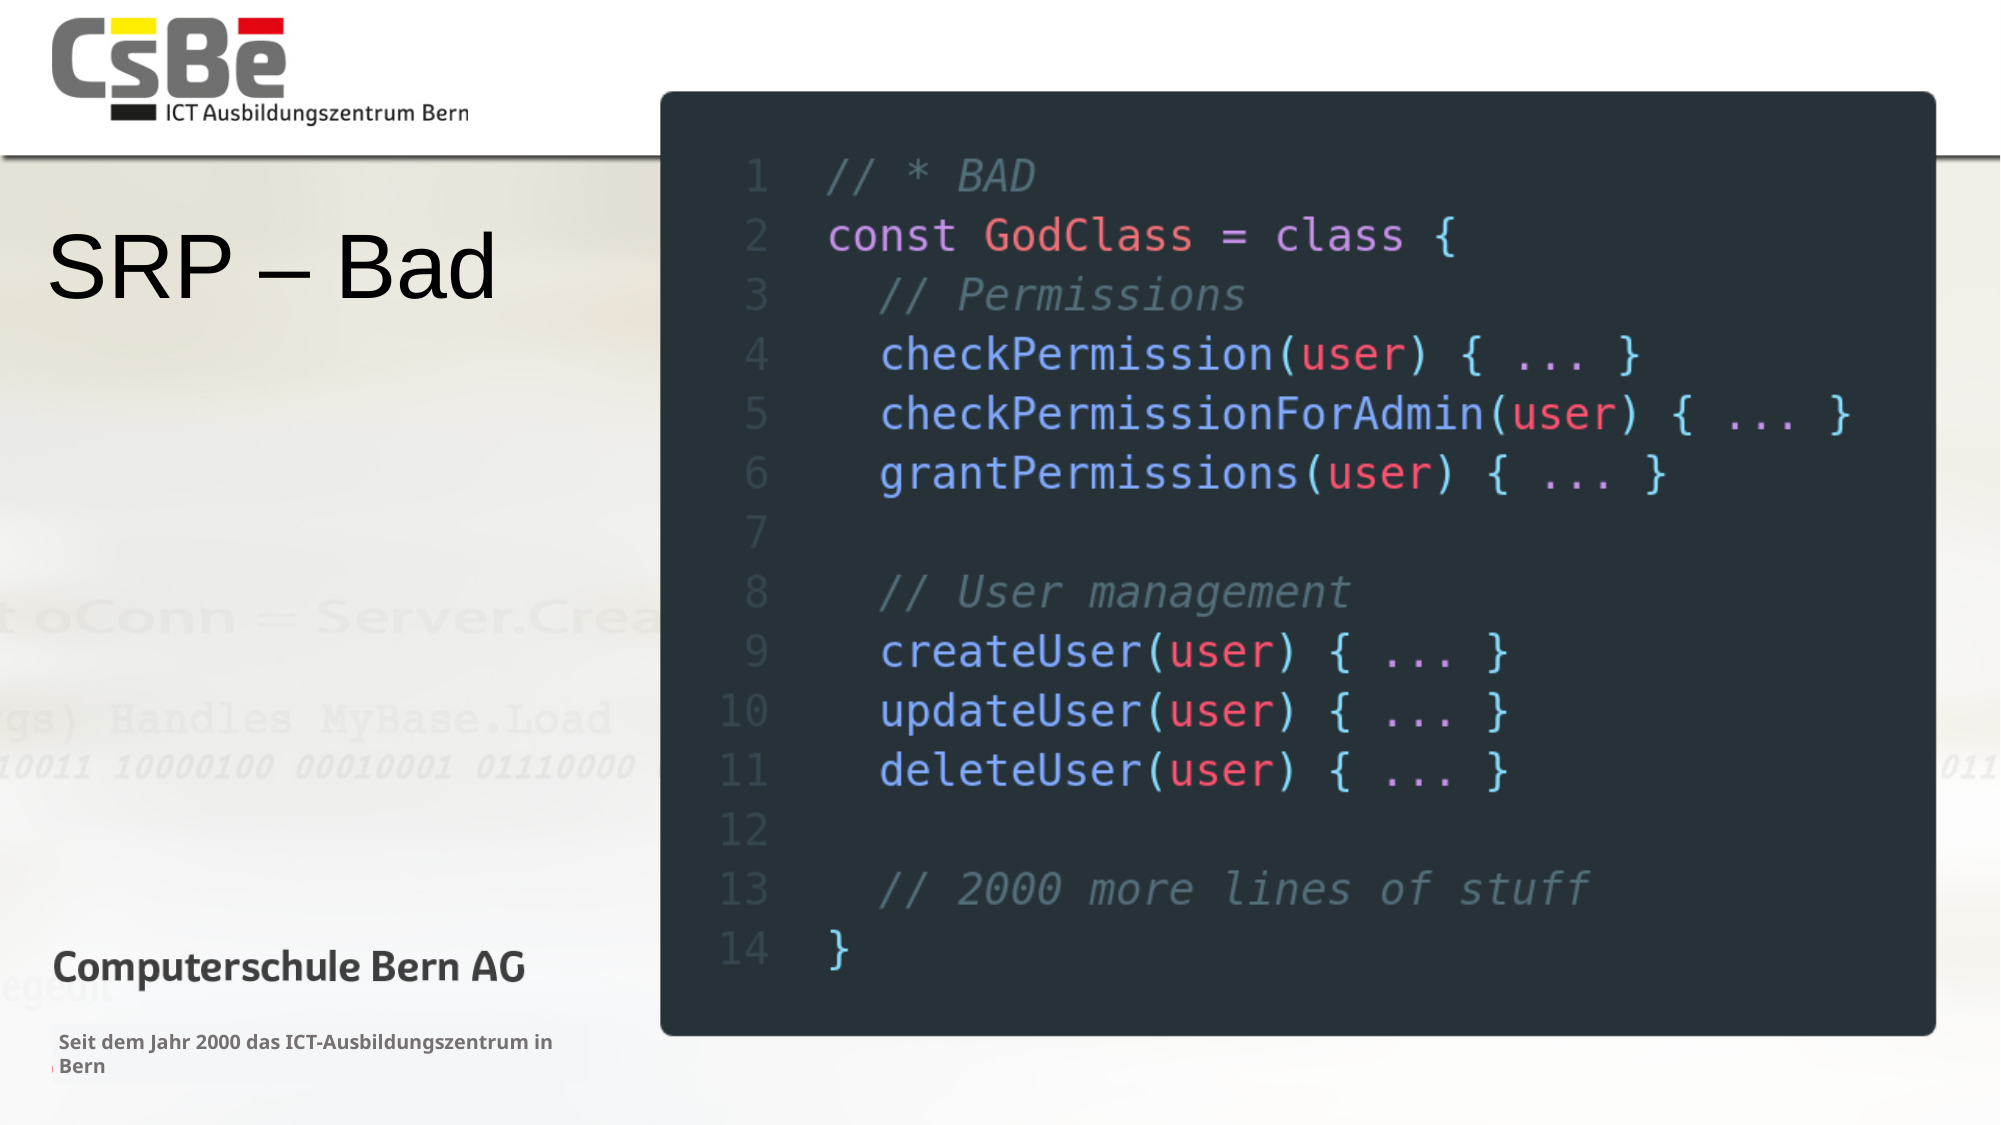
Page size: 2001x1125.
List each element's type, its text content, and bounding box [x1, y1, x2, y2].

list SRP – Bad [46, 206, 620, 355]
picture [0, 0, 2001, 1125]
